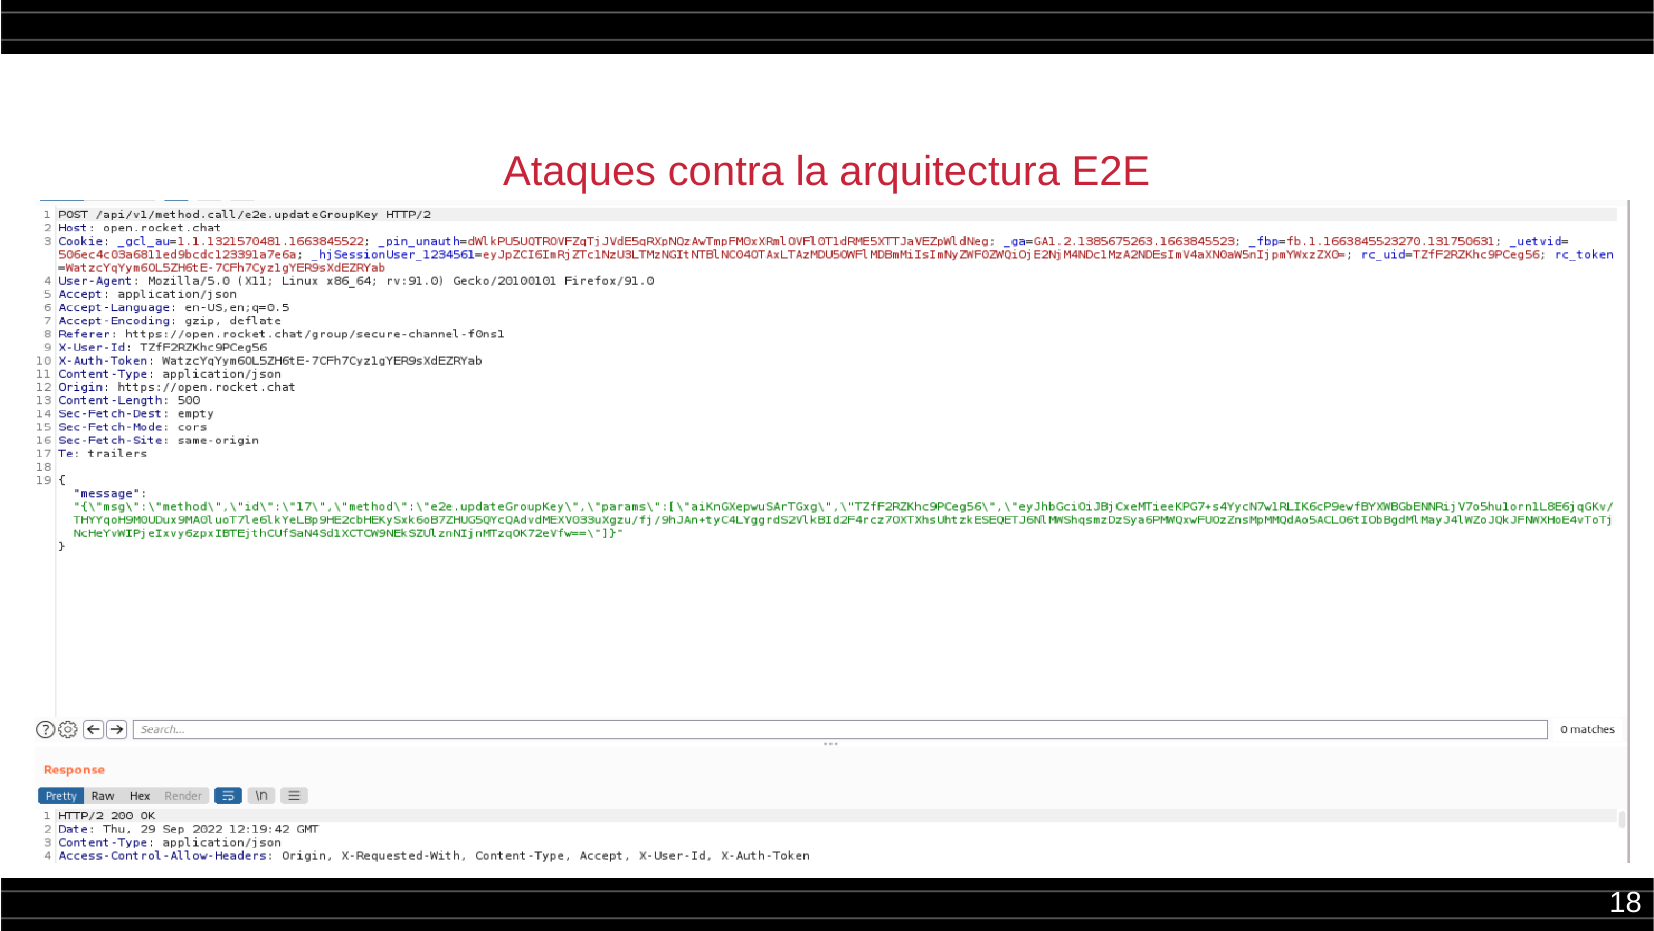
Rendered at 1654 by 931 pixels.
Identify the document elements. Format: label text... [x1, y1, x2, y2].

picture [35, 200, 1630, 863]
title Ataques contra la arquitectura E2E [82, 92, 1571, 200]
picture [1, 0, 1654, 54]
picture [1, 878, 1654, 931]
